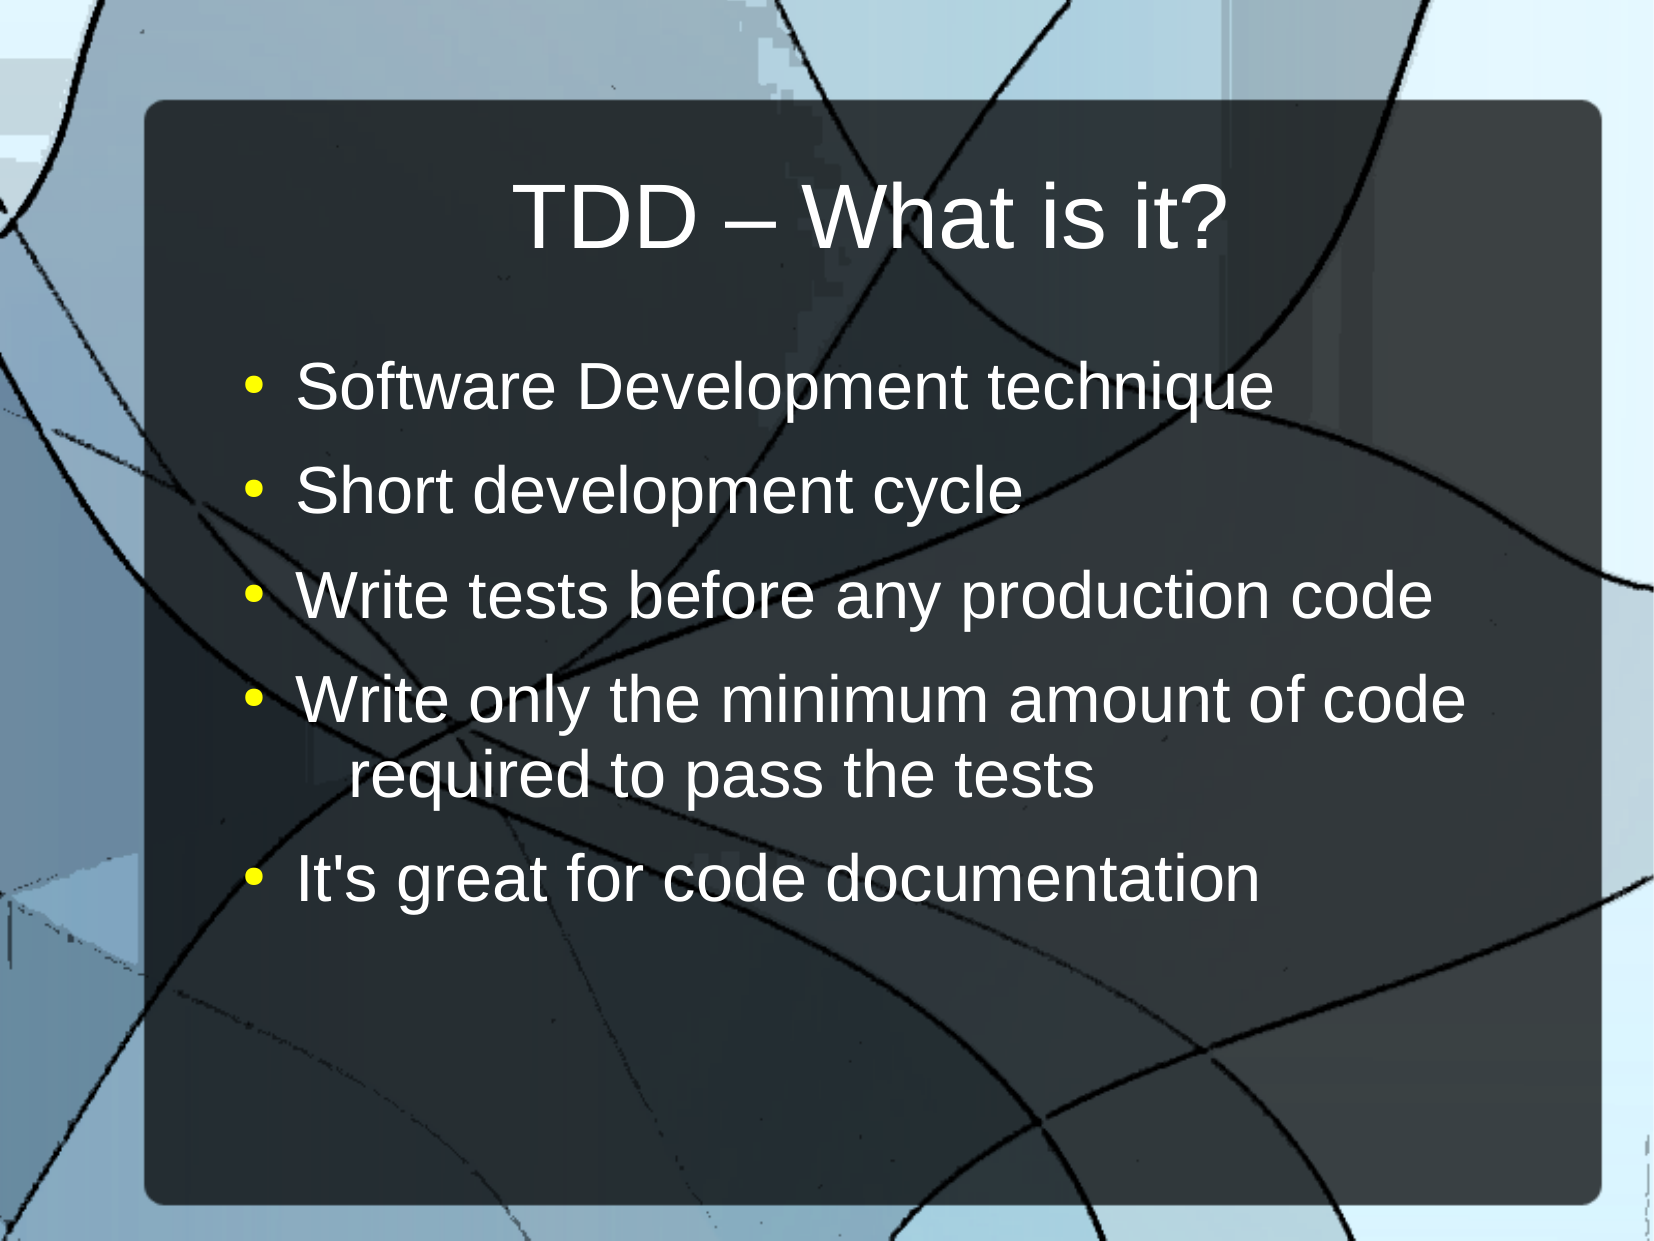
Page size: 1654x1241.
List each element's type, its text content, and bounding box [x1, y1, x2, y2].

list Software Development technique Short development cycle Write tests before any production code Write only the minimum amount of code required to pass the tests It's great for code documentation [206, 349, 1571, 1019]
title TDD – What is it? [159, 115, 1583, 318]
picture [0, 0, 1654, 1241]
